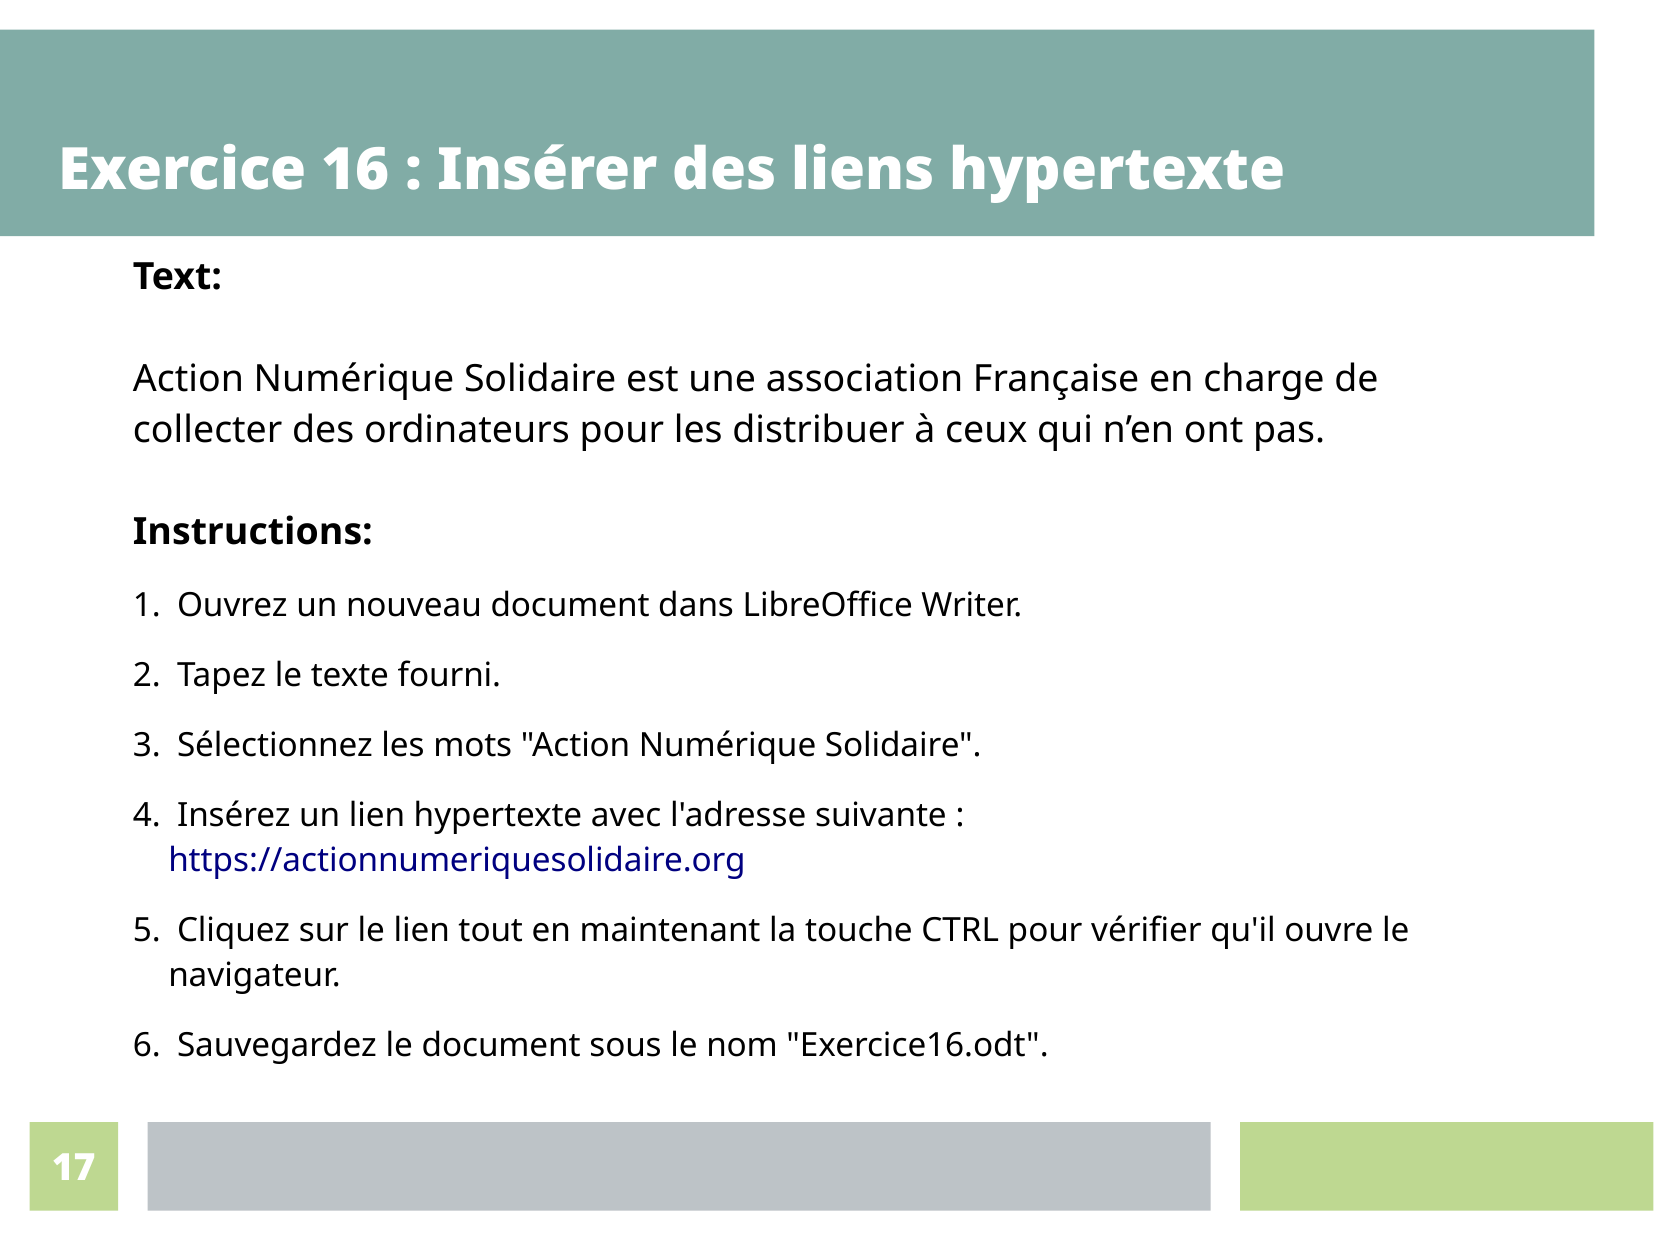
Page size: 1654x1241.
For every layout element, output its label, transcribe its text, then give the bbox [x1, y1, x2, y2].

title Exercice 16 : Insérer des liens hypertexte [59, 59, 1595, 207]
text_box Text: Action Numérique Solidaire est une association Française en charge de collecter des ordinateurs pour les distribuer à ceux qui n’en ont pas. Instructions: Ouvrez un nouveau document dans LibreOffice Writer. Tapez le texte fourni. Sélectionnez les mots "Action Numérique Solidaire". Insérez un lien hypertexte avec l'adresse suivante : https://actionnumeriquesolidaire.org Cliquez sur le lien tout en maintenant la touche CTRL pour vérifier qu'il ouvre le navigateur. Sauvegardez le document sous le nom "Exercice16.odt". [118, 242, 1536, 1074]
